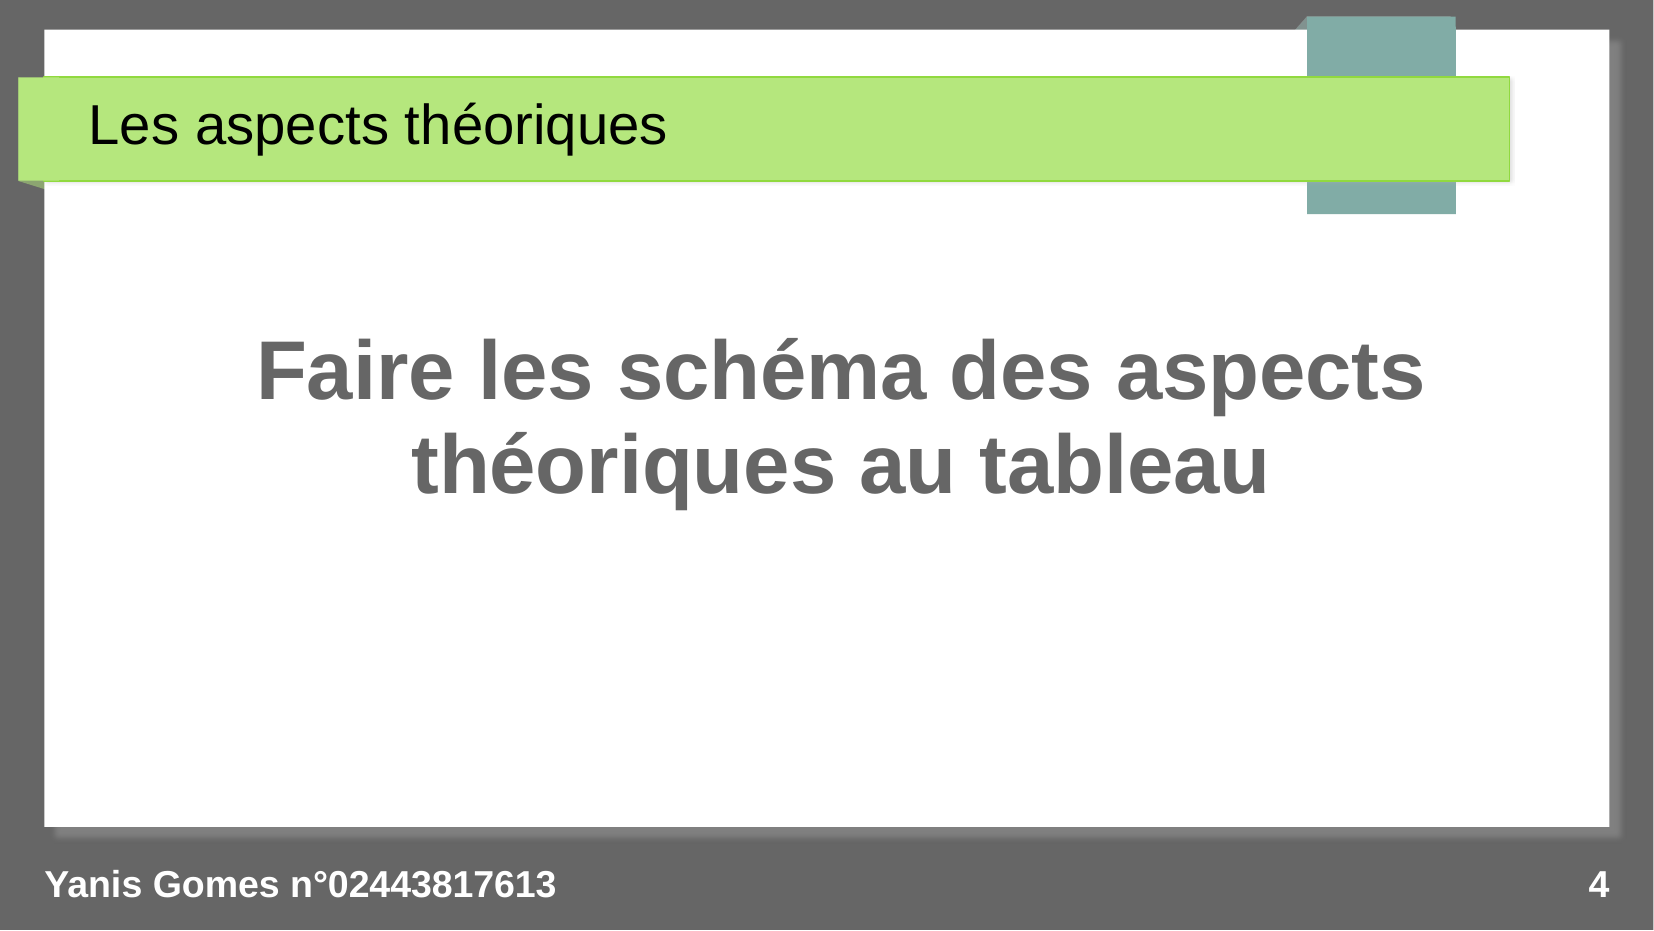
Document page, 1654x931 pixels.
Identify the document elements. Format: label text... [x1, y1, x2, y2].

title Les aspects théoriques [88, 73, 1506, 178]
text_box Yanis Gomes n°02443817613 [29, 856, 680, 916]
list Faire les schéma des aspects théoriques au tableau [177, 324, 1506, 621]
text_box 29 [974, 856, 1625, 916]
